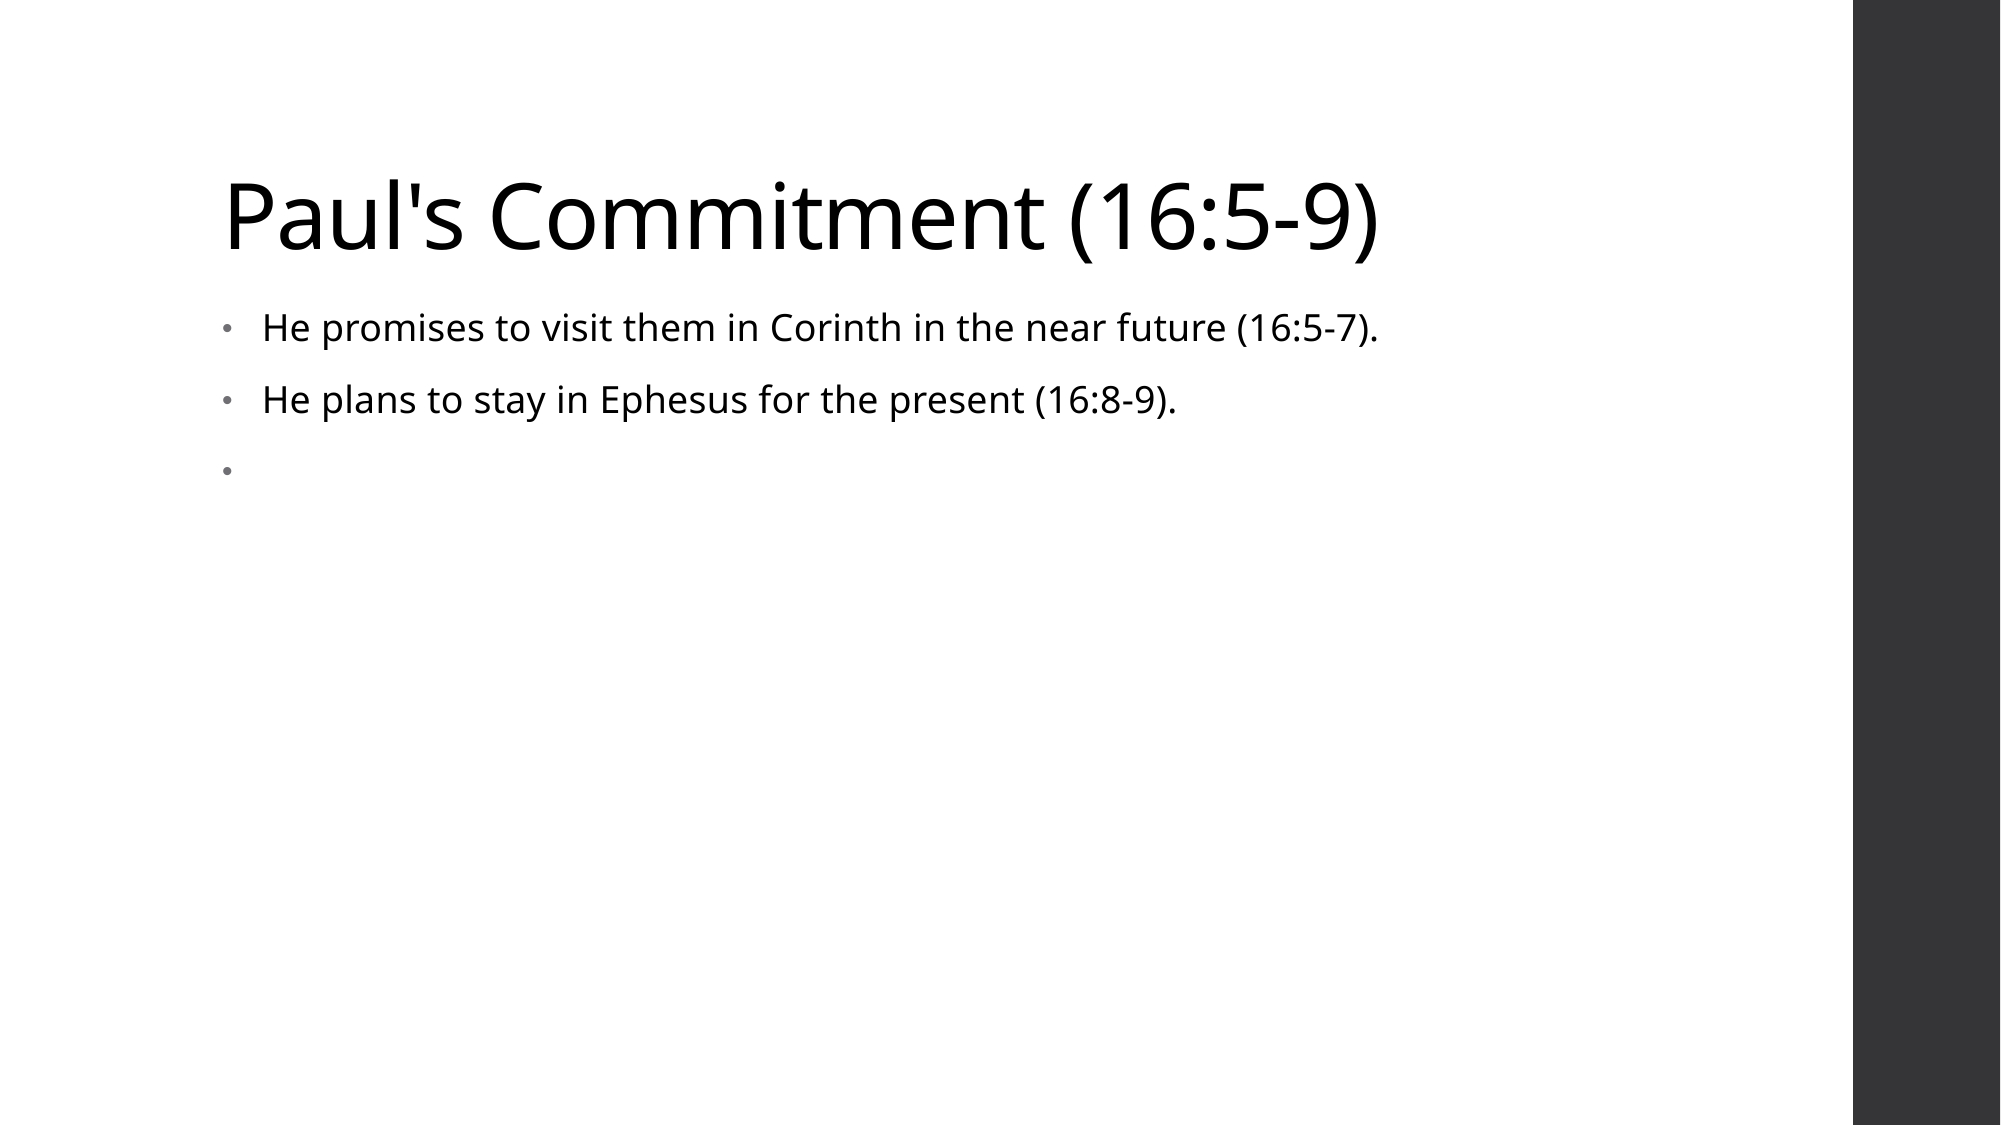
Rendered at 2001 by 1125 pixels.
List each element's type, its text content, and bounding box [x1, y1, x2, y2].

title Paul's Commitment (16:5-9) [206, 60, 1797, 278]
list He promises to visit them in Corinth in the near future (16:5-7). He plans to stay in Ephesus for the present (16:8-9). [206, 299, 1617, 1014]
